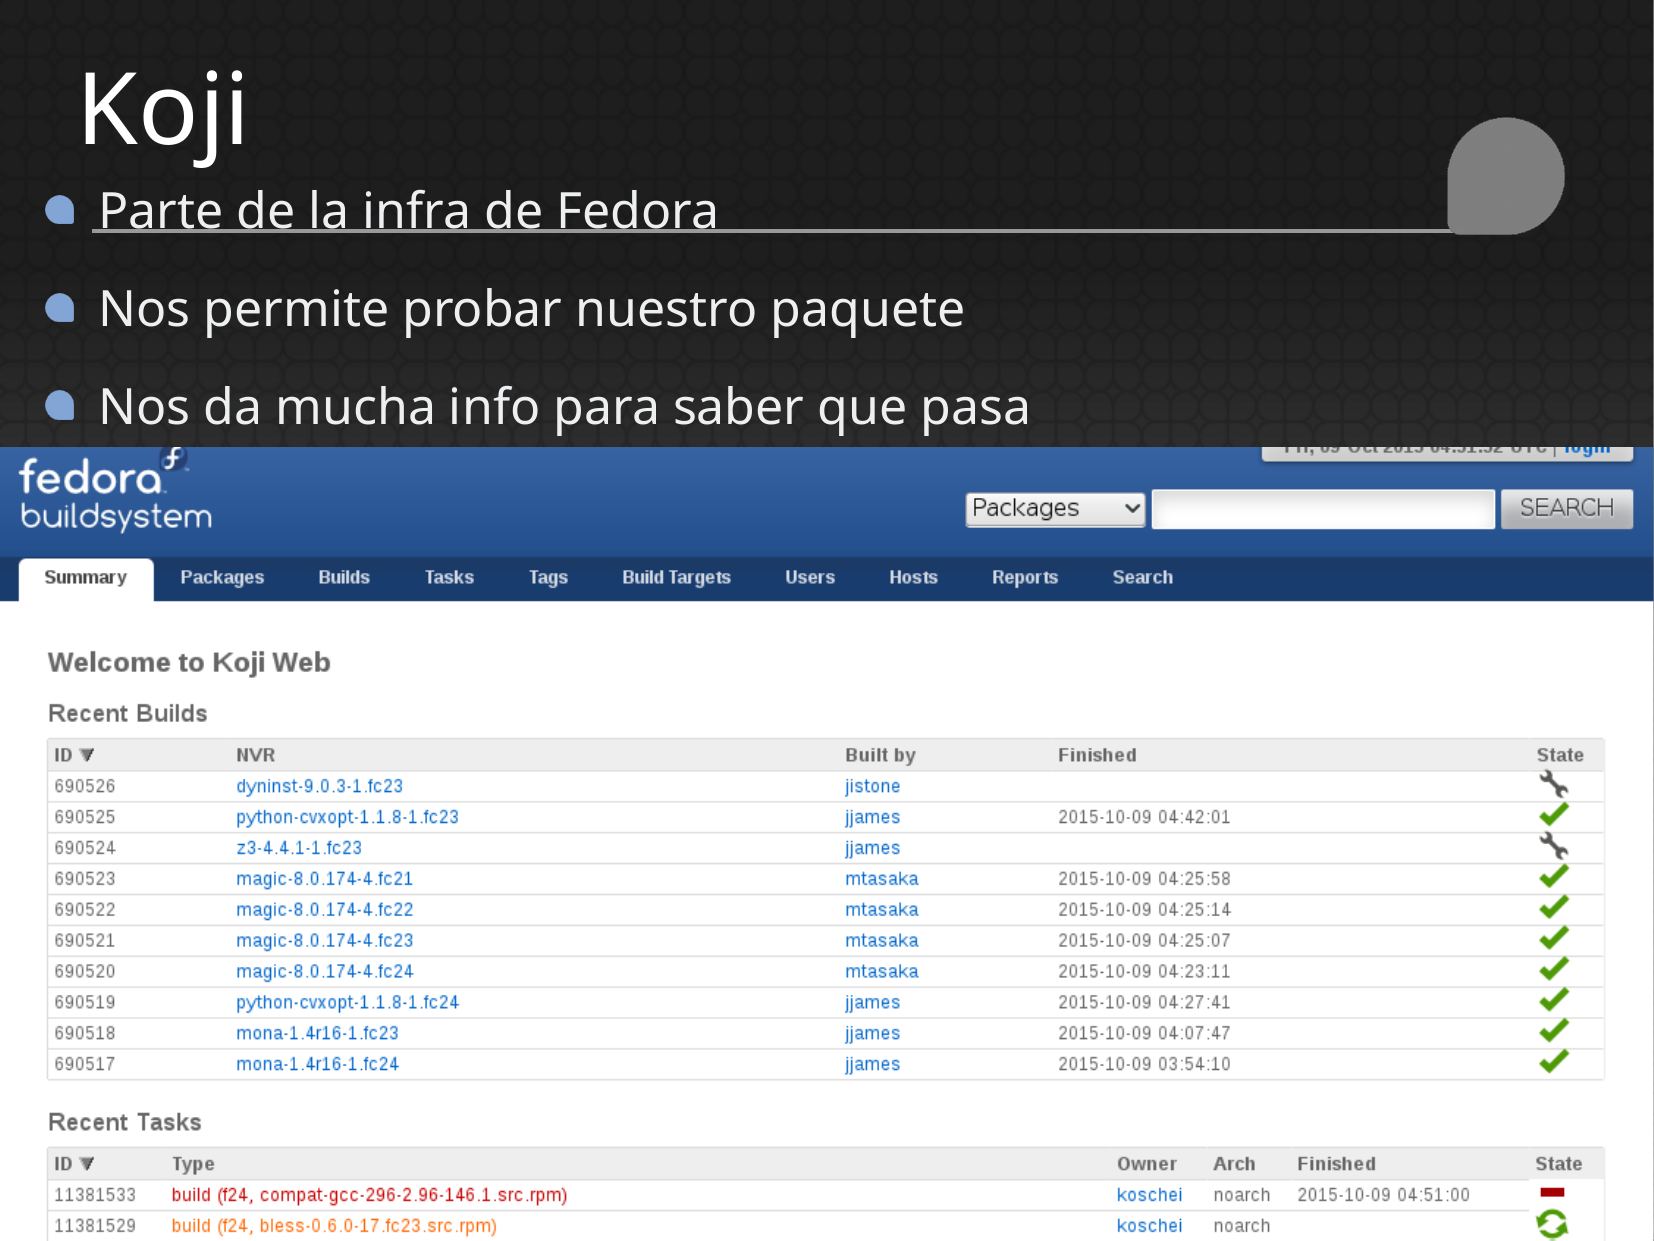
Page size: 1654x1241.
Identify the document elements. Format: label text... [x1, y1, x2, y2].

picture [0, 0, 1654, 1241]
list Parte de la infra de Fedora Nos permite probar nuestro paquete Nos da mucha info para saber que pasa [27, 175, 1516, 447]
title Koji [76, 37, 1566, 175]
